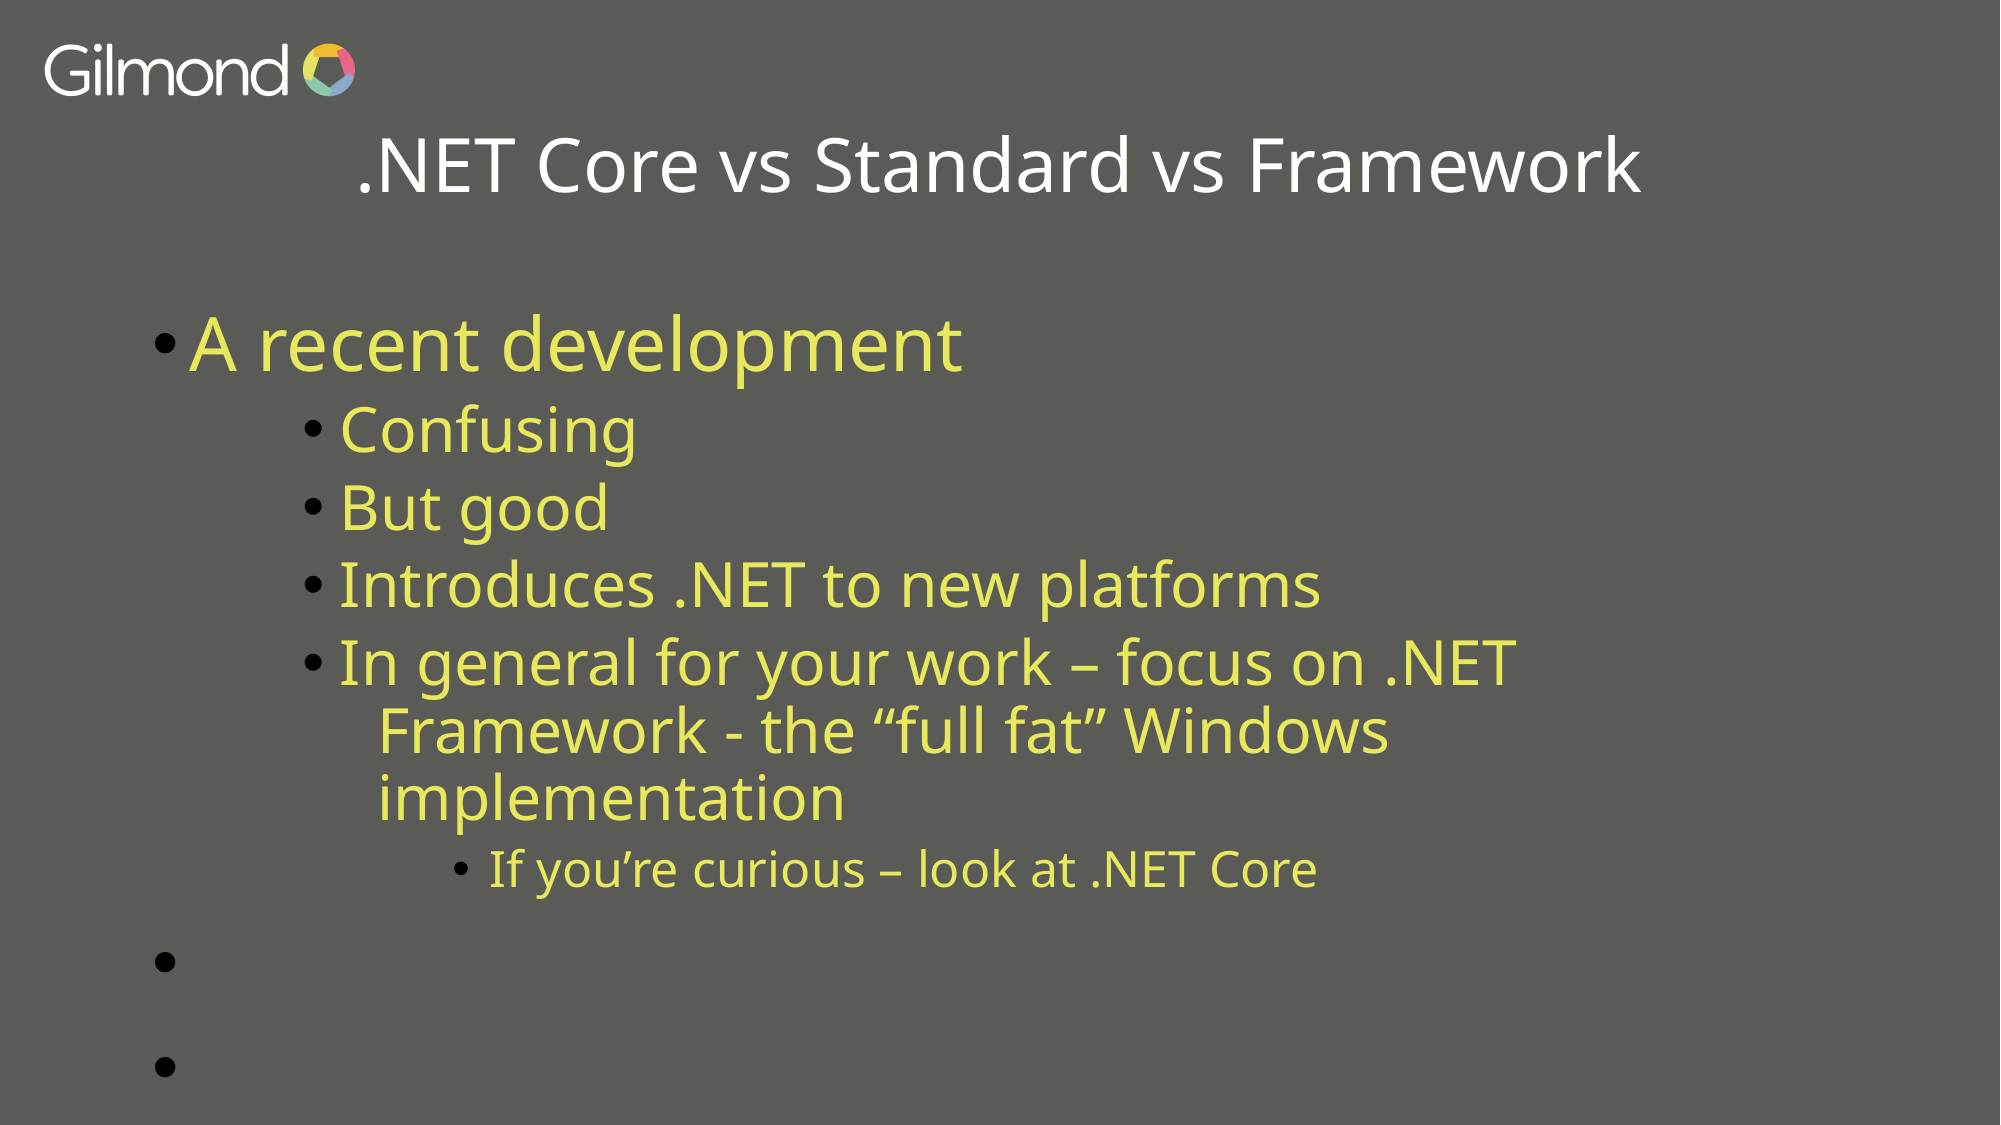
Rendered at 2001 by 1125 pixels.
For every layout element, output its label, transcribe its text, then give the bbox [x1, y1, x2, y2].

list A recent development Confusing But good Introduces .NET to new platforms In general for your work – focus on .NET Framework - the “full fat” Windows implementation If you’re curious – look at .NET Core [137, 299, 1863, 1014]
title .NET Core vs Standard vs Framework [137, 59, 1863, 278]
picture [0, 0, 399, 149]
